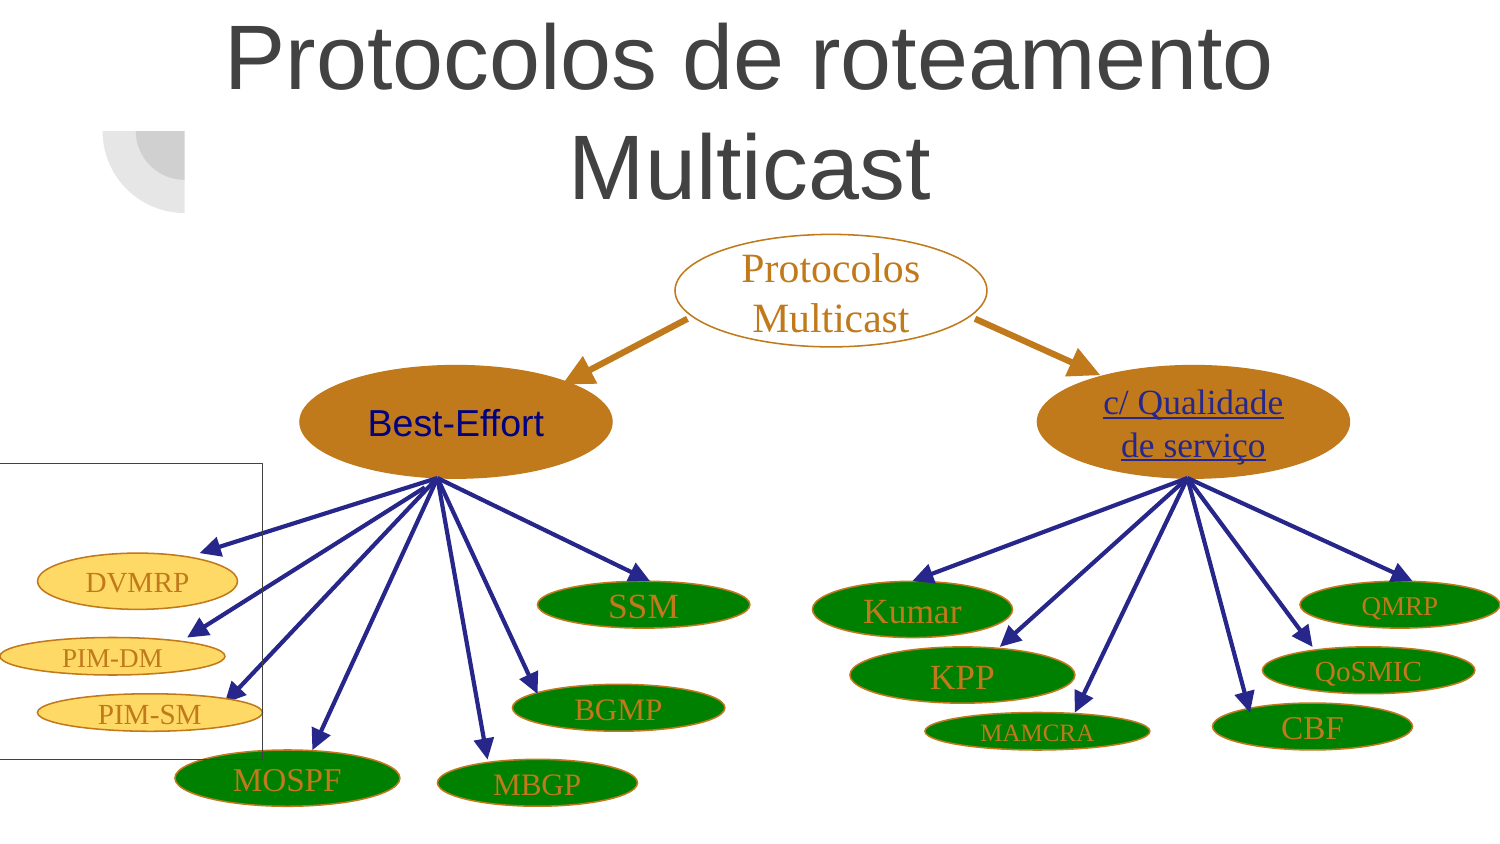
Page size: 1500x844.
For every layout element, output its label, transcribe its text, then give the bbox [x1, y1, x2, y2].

text_box Best-Effort [300, 365, 612, 479]
text_box MOSPF [204, 750, 262, 759]
text_box Kumar [812, 581, 1013, 638]
text_box MAMCRA [924, 712, 1150, 751]
text_box QMRP [1299, 581, 1500, 629]
text_box BGMP [512, 684, 725, 732]
text_box PIM-DM [0, 637, 225, 676]
text_box KPP [849, 646, 1075, 704]
text_box QoSMIC [1262, 646, 1475, 694]
text_box PIM-SM [37, 693, 262, 732]
text_box DVMRP [37, 553, 238, 610]
text_box CBF [1212, 703, 1413, 750]
text_box Protocolos Multicast [675, 234, 987, 347]
text_box SSM [537, 581, 750, 629]
text_box MOSPF [174, 750, 400, 807]
title Protocolos de roteamento Multicast [112, 37, 1388, 179]
text_box c/ Qualidade de serviço [1037, 365, 1350, 479]
text_box MBGP [437, 759, 638, 807]
